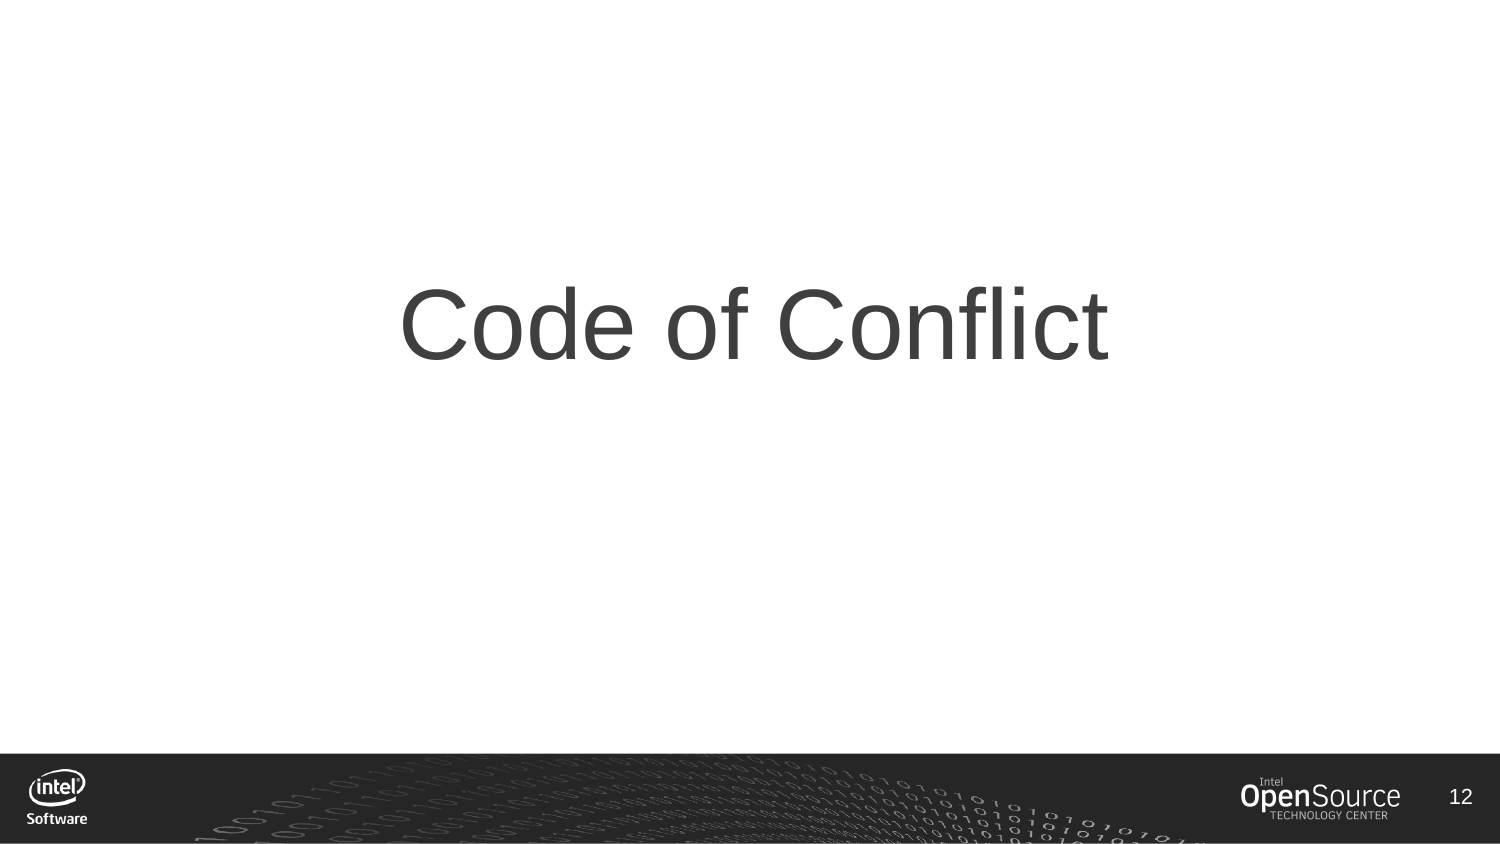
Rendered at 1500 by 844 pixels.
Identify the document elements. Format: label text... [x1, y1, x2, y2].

picture [1220, 757, 1418, 839]
picture [27, 753, 87, 844]
title Code of Conflict [79, 259, 1430, 413]
